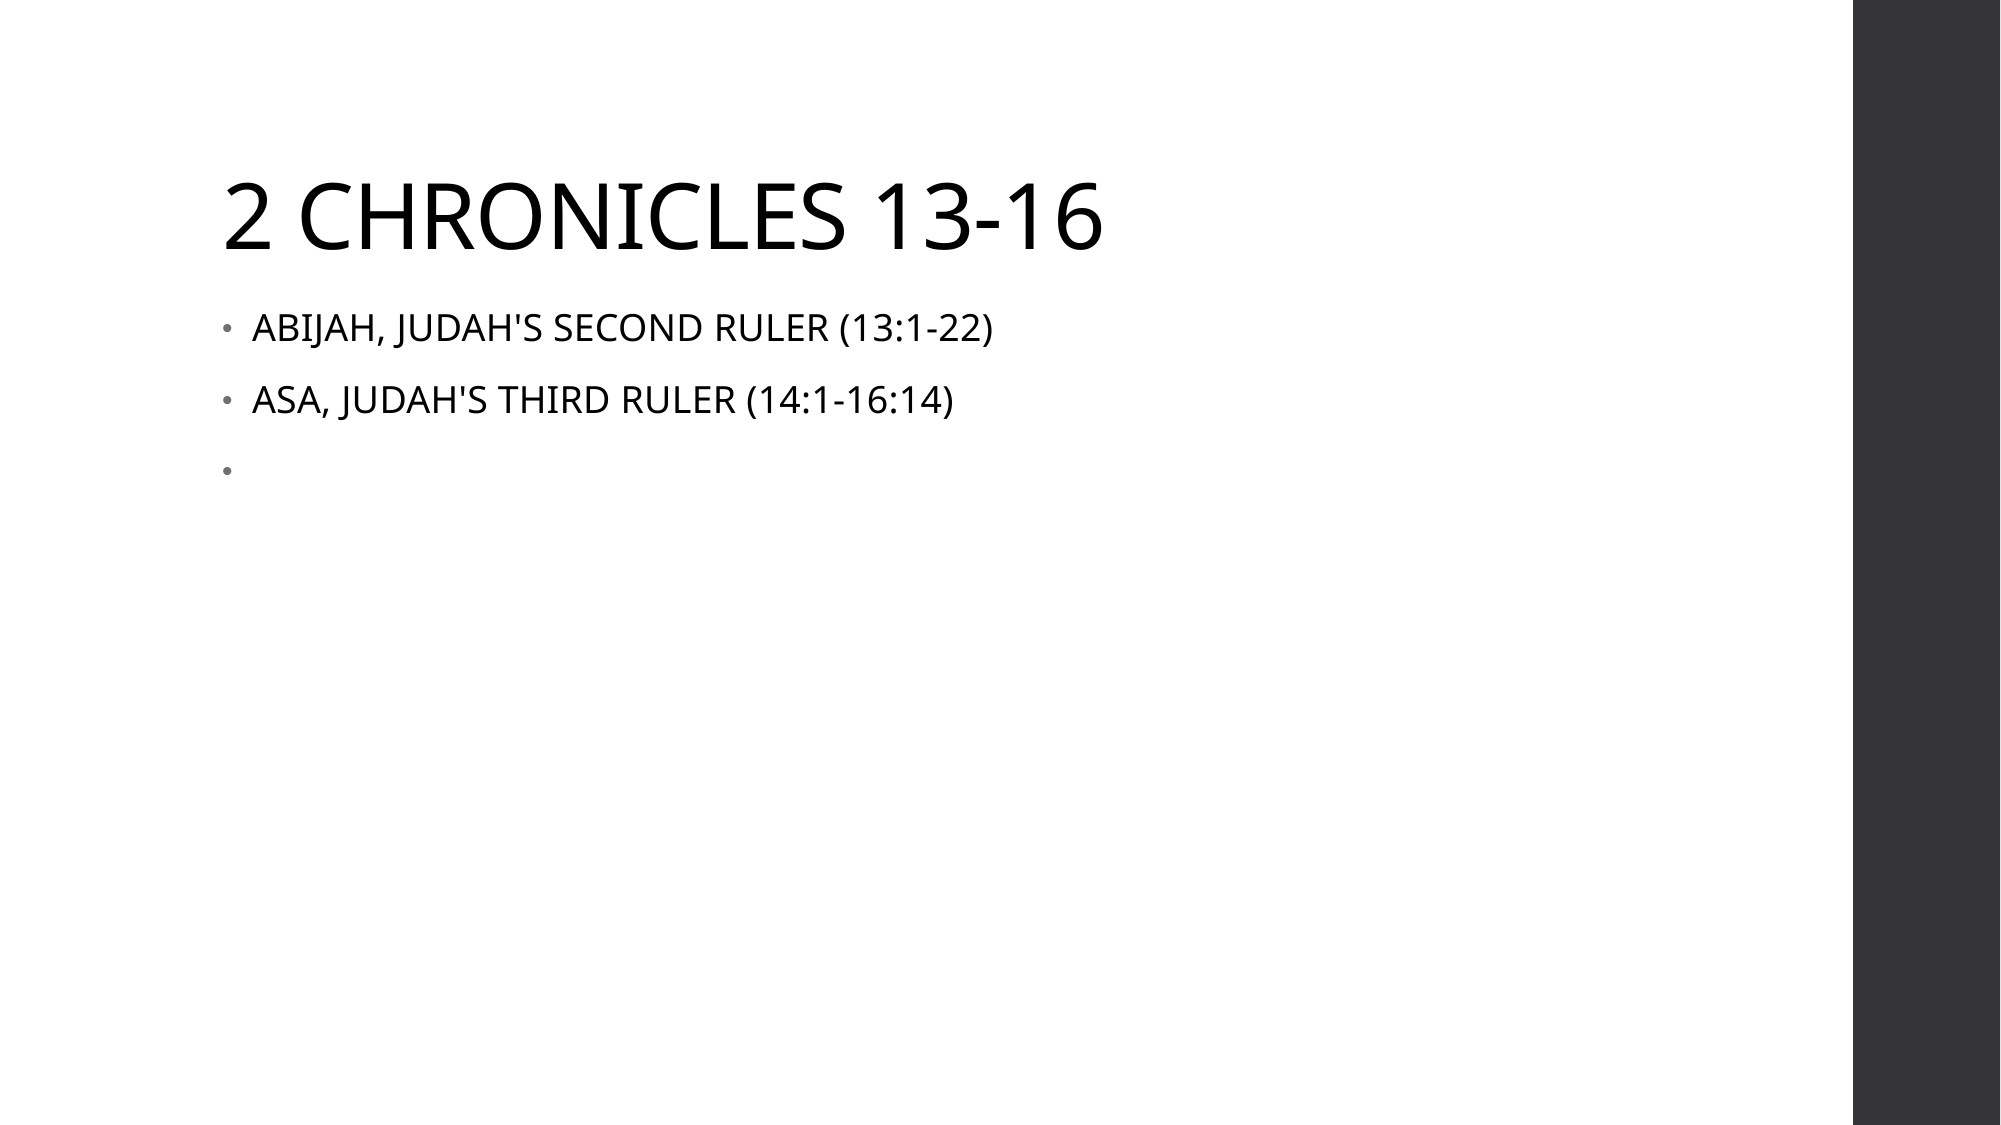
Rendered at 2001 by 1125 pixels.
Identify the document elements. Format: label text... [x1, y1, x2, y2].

title 2 CHRONICLES 13-16 [206, 60, 1797, 278]
list ABIJAH, JUDAH'S SECOND RULER (13:1-22) ASA, JUDAH'S THIRD RULER (14:1-16:14) [206, 299, 1617, 1014]
